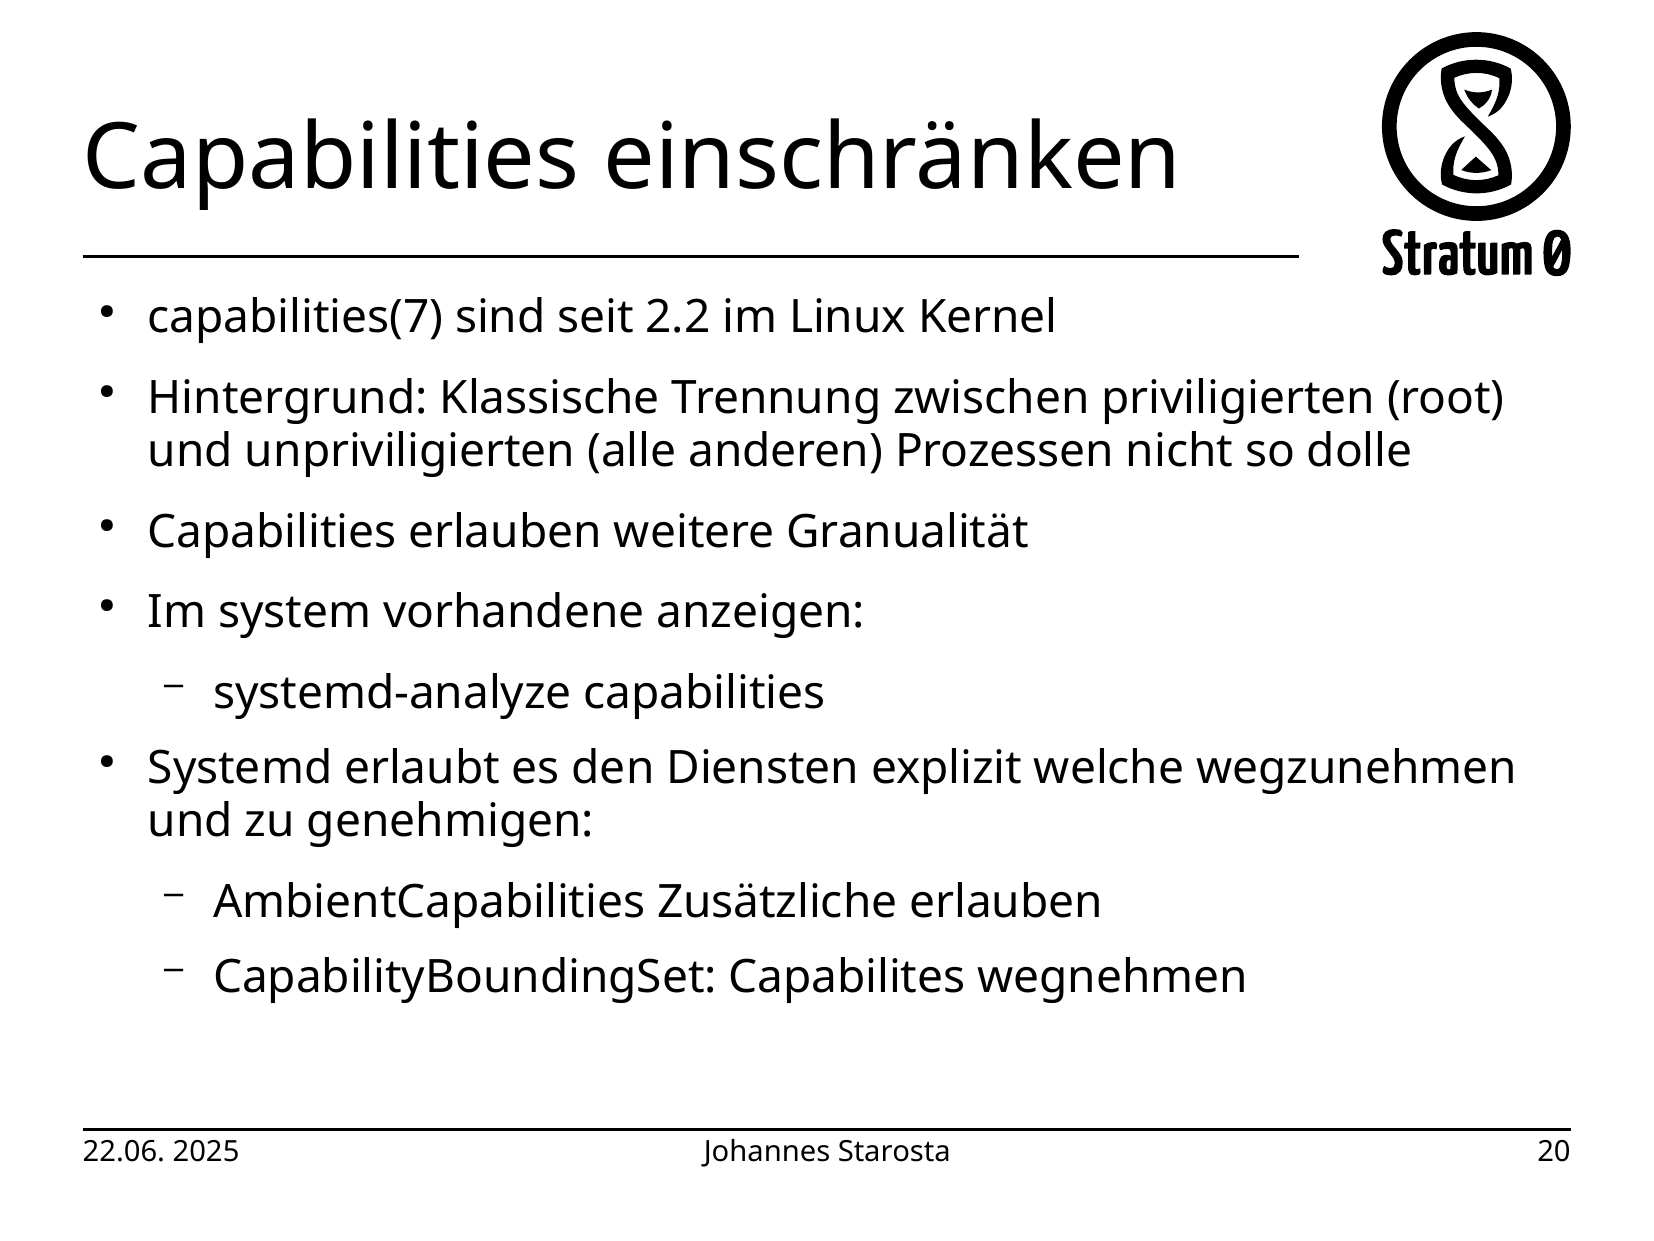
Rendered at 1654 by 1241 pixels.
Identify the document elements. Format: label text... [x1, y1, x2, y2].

title Capabilities einschränken [82, 49, 1300, 257]
list capabilities(7) sind seit 2.2 im Linux Kernel Hintergrund: Klassische Trennung zwischen priviligierten (root) und unpriviligierten (alle anderen) Prozessen nicht so dolle Capabilities erlauben weitere Granualität Im system vorhandene anzeigen: systemd-analyze capabilities Systemd erlaubt es den Diensten explizit welche wegzunehmen und zu genehmigen: AmbientCapabilities Zusätzliche erlauben CapabilityBoundingSet: Capabilites wegnehmen [82, 290, 1538, 1010]
